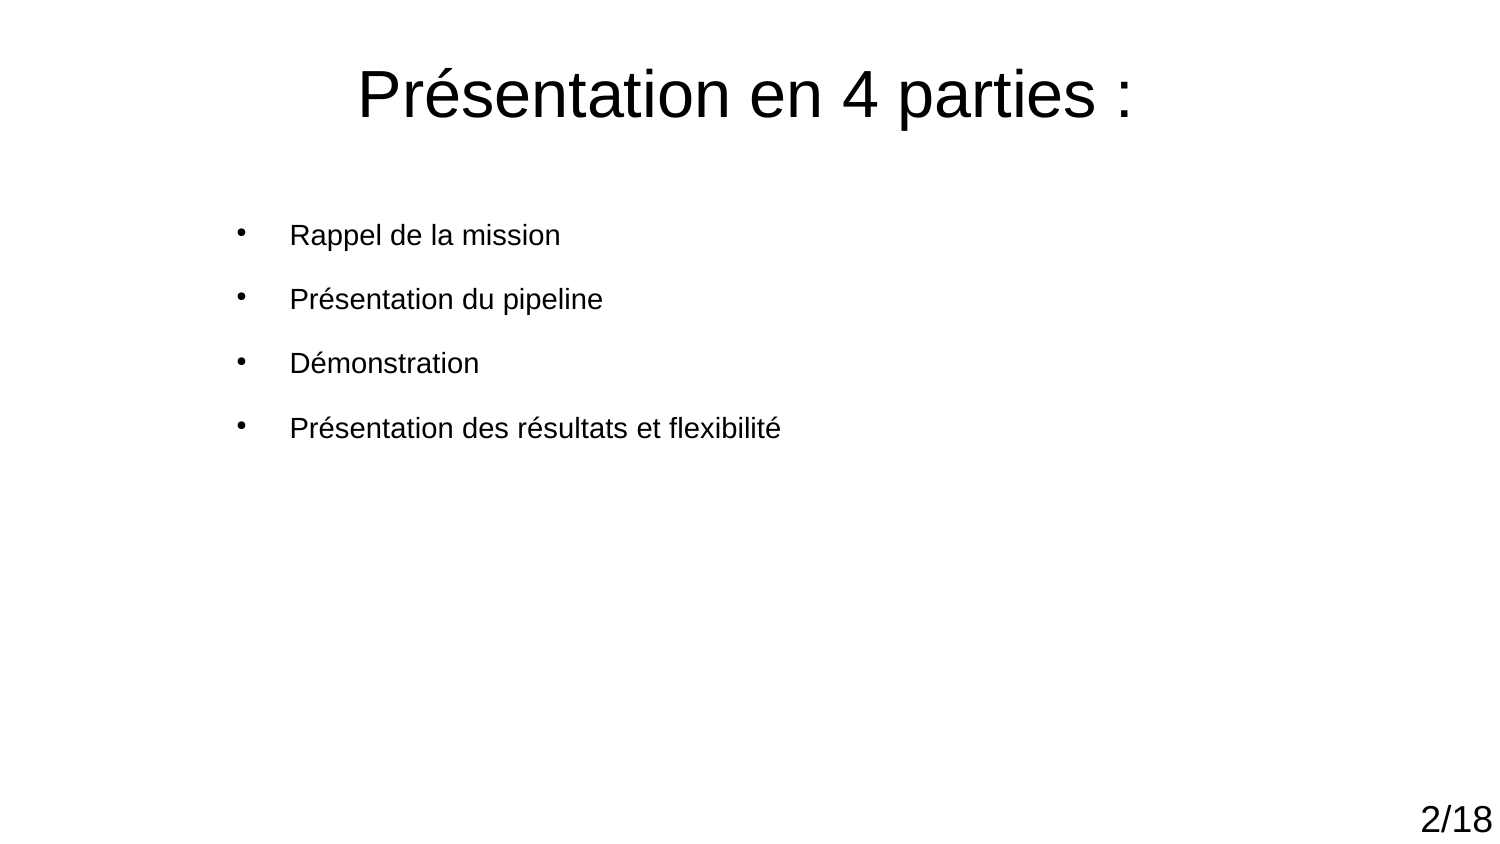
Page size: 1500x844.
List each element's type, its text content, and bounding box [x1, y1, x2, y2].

list Rappel de la mission Présentation du pipeline Démonstration Présentation des résultats et flexibilité [203, 200, 1359, 478]
list Présentation en 4 parties : [271, 35, 1427, 313]
text_box 2/18 [1405, 791, 1500, 844]
